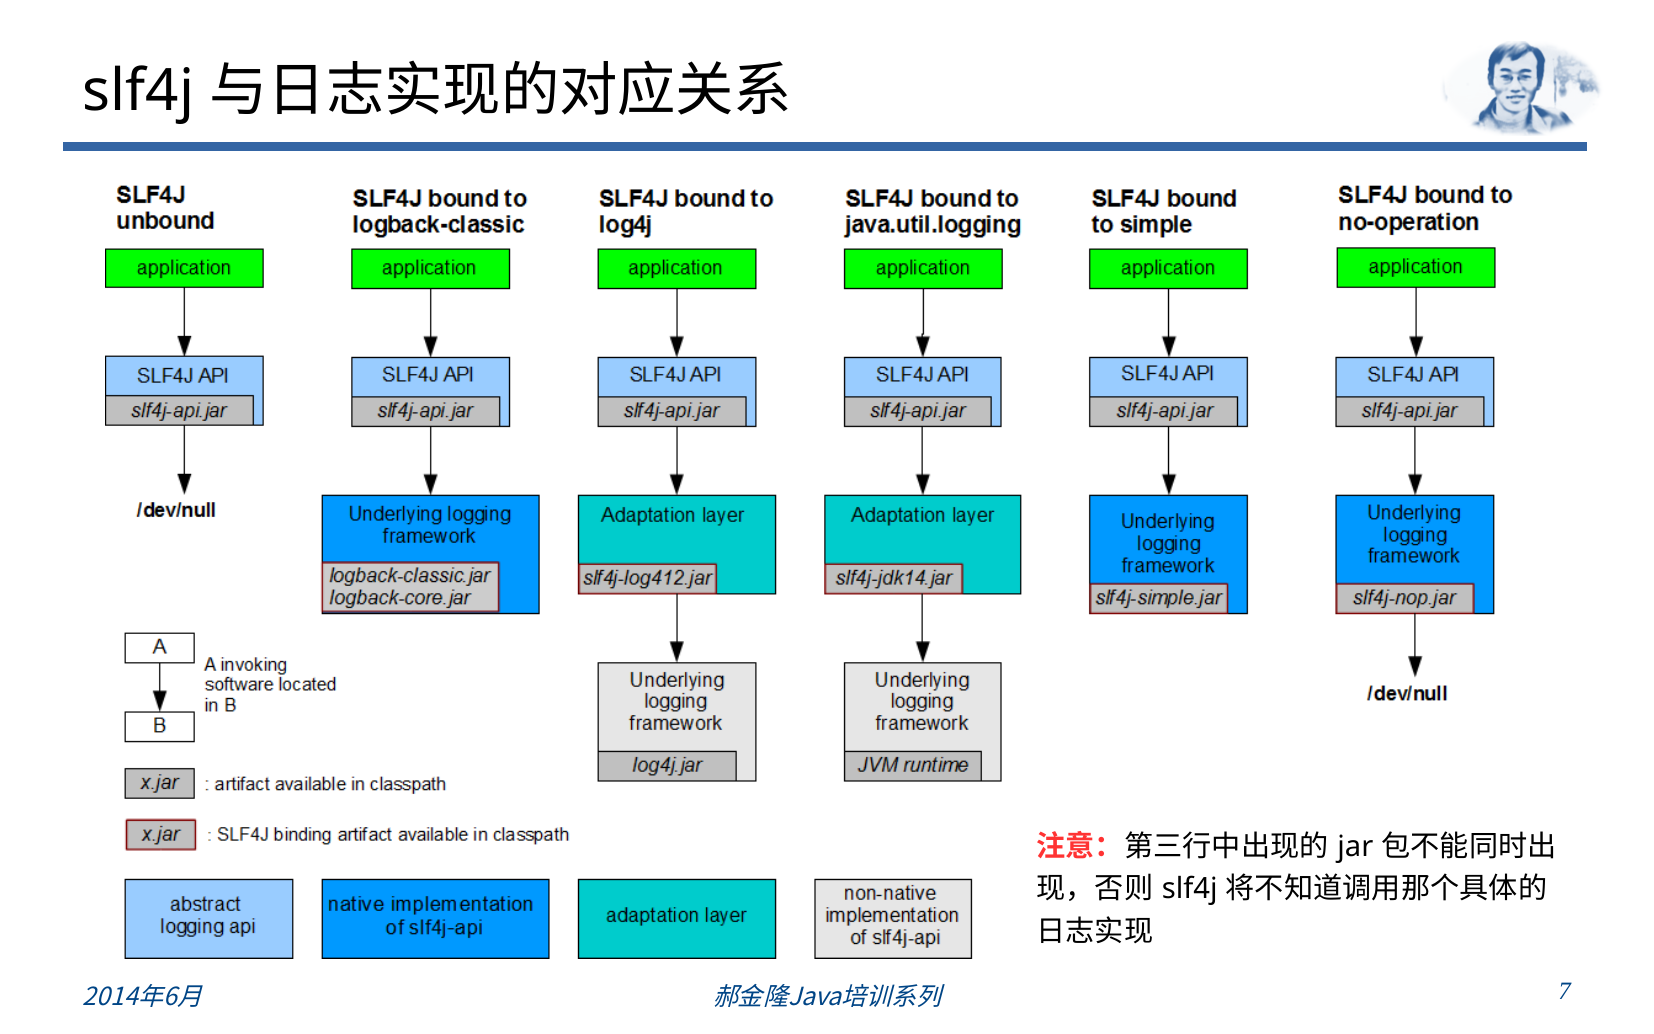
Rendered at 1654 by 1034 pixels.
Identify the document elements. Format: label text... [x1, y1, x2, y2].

title slf4j与日志实现的对应关系 [82, 41, 1571, 130]
picture [105, 176, 1524, 959]
text_box 注意：第三行中出现的jar包不能同时出现，否则slf4j将不知道调用那个具体的日志实现 [1021, 826, 1577, 946]
picture [1440, 41, 1604, 136]
